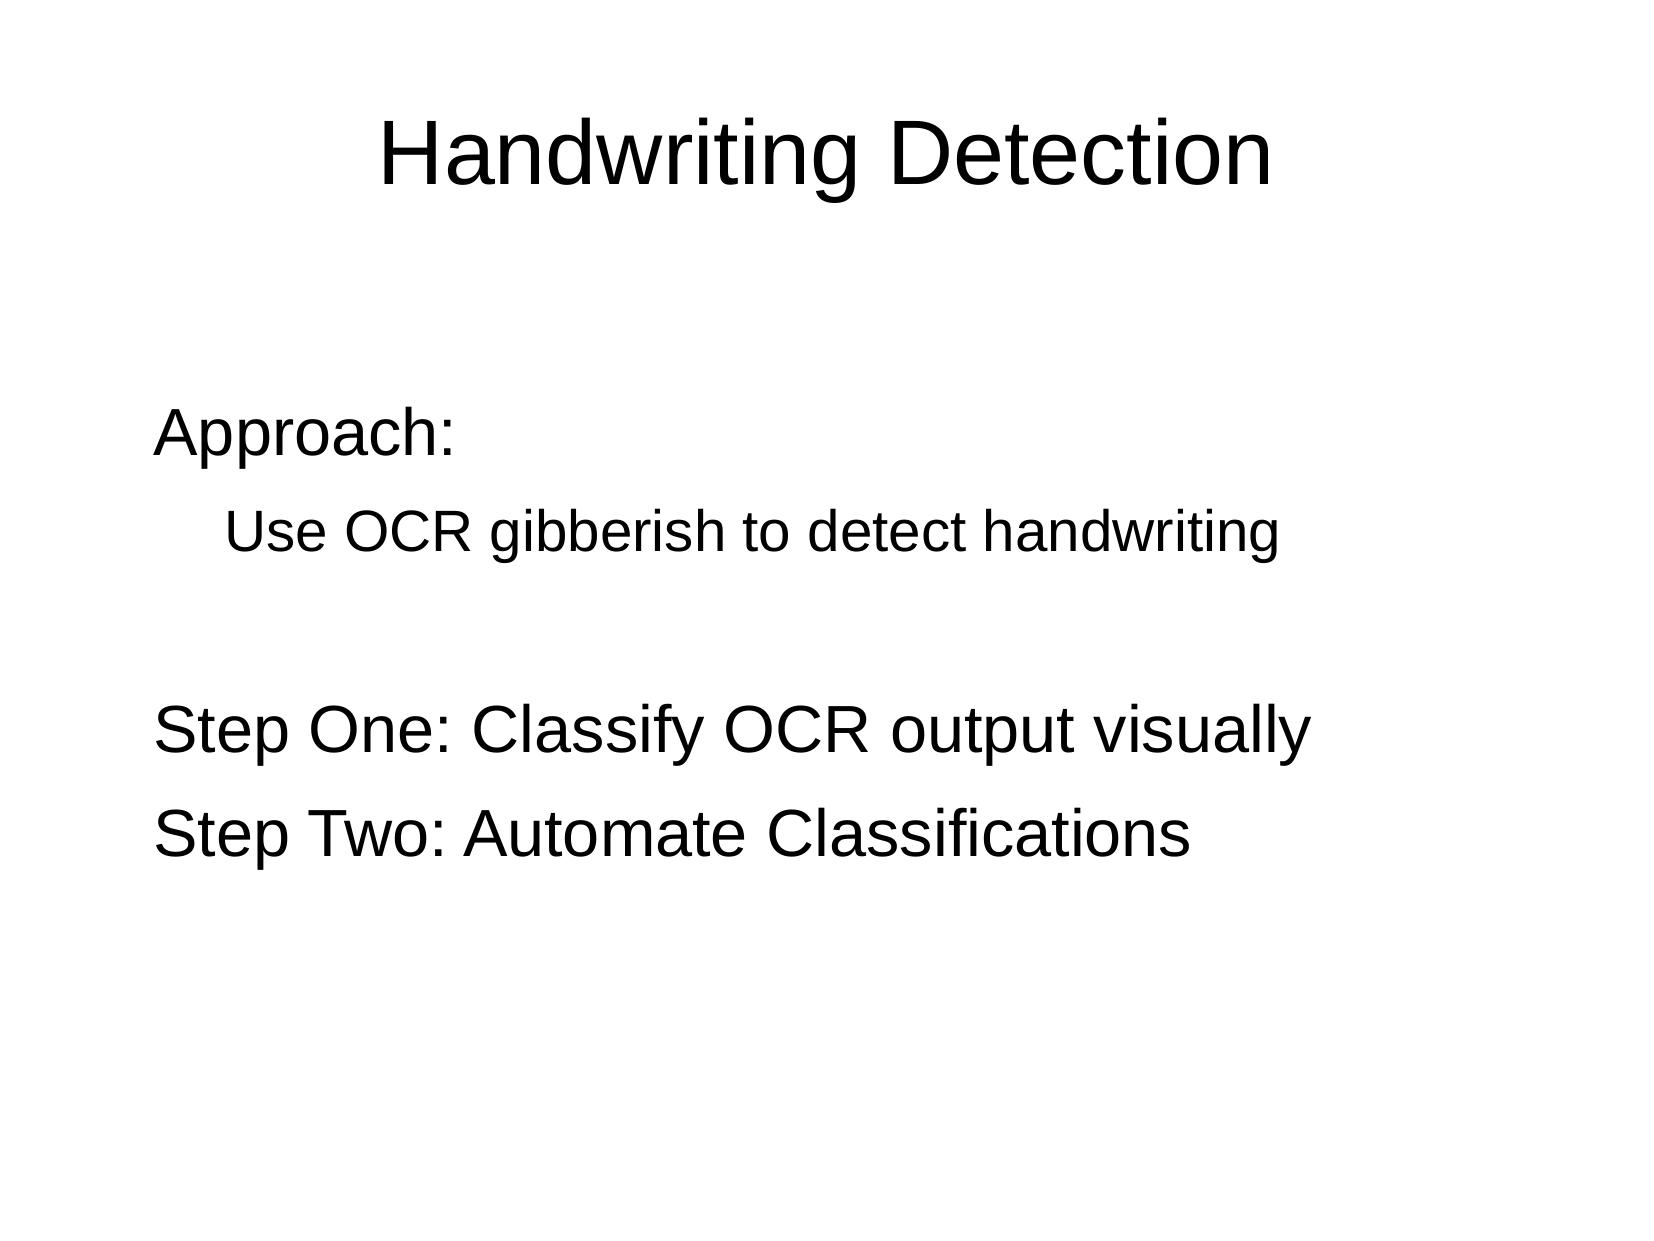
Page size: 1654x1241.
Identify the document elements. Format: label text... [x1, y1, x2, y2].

title Handwriting Detection [82, 49, 1571, 257]
list Approach: Use OCR gibberish to detect handwriting Step One: Classify OCR output visually Step Two: Automate Classifications [82, 290, 1538, 1010]
